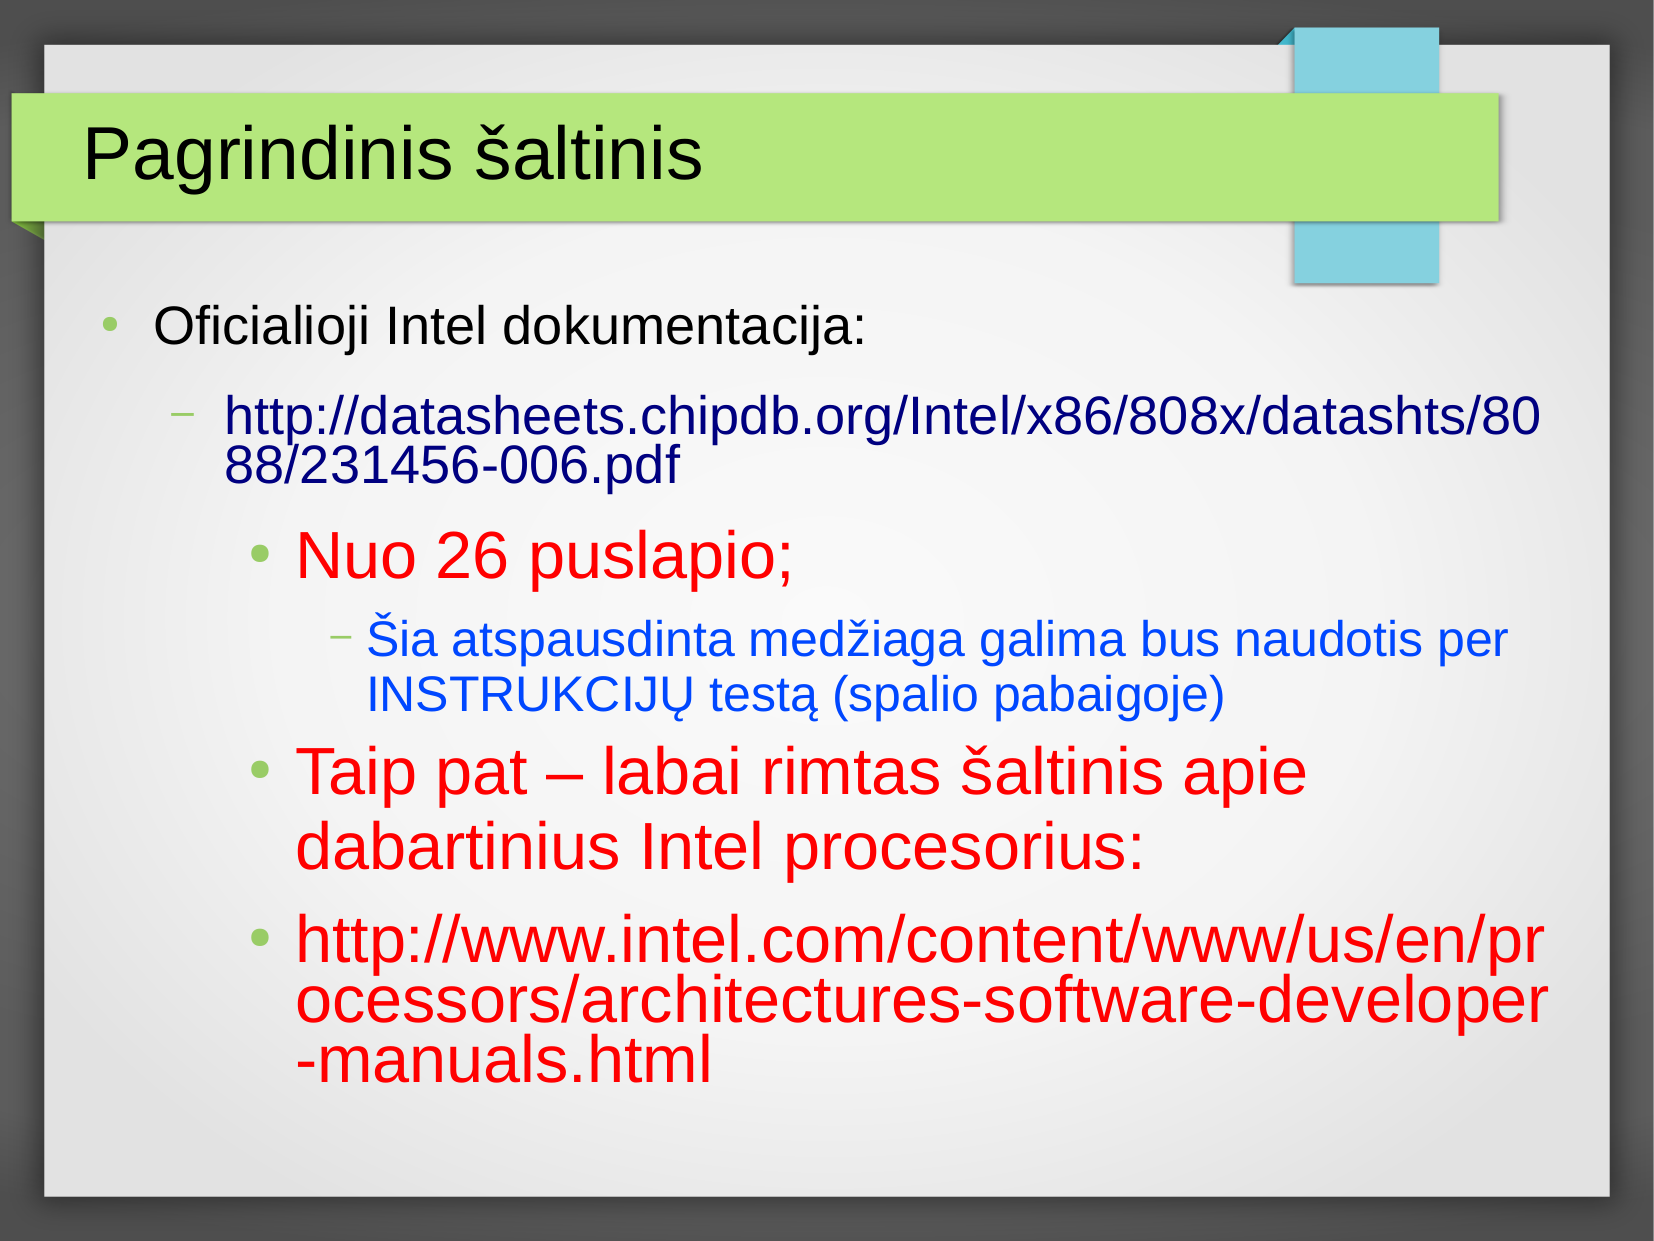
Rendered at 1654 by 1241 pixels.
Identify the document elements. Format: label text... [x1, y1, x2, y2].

picture [0, 0, 1654, 1241]
list Oficialioji Intel dokumentacija: http://datasheets.chipdb.org/Intel/x86/808x/datashts/8088/231456-006.pdf Nuo 26 puslapio; Šia atspausdinta medžiaga galima bus naudotis per INSTRUKCIJŲ testą (spalio pabaigoje) Taip pat – labai rimtas šaltinis apie dabartinius Intel procesorius: http://www.intel.com/content/www/us/en/processors/architectures-software-developer-manuals.html [82, 295, 1571, 1015]
title Pagrindinis šaltinis [82, 94, 1264, 213]
